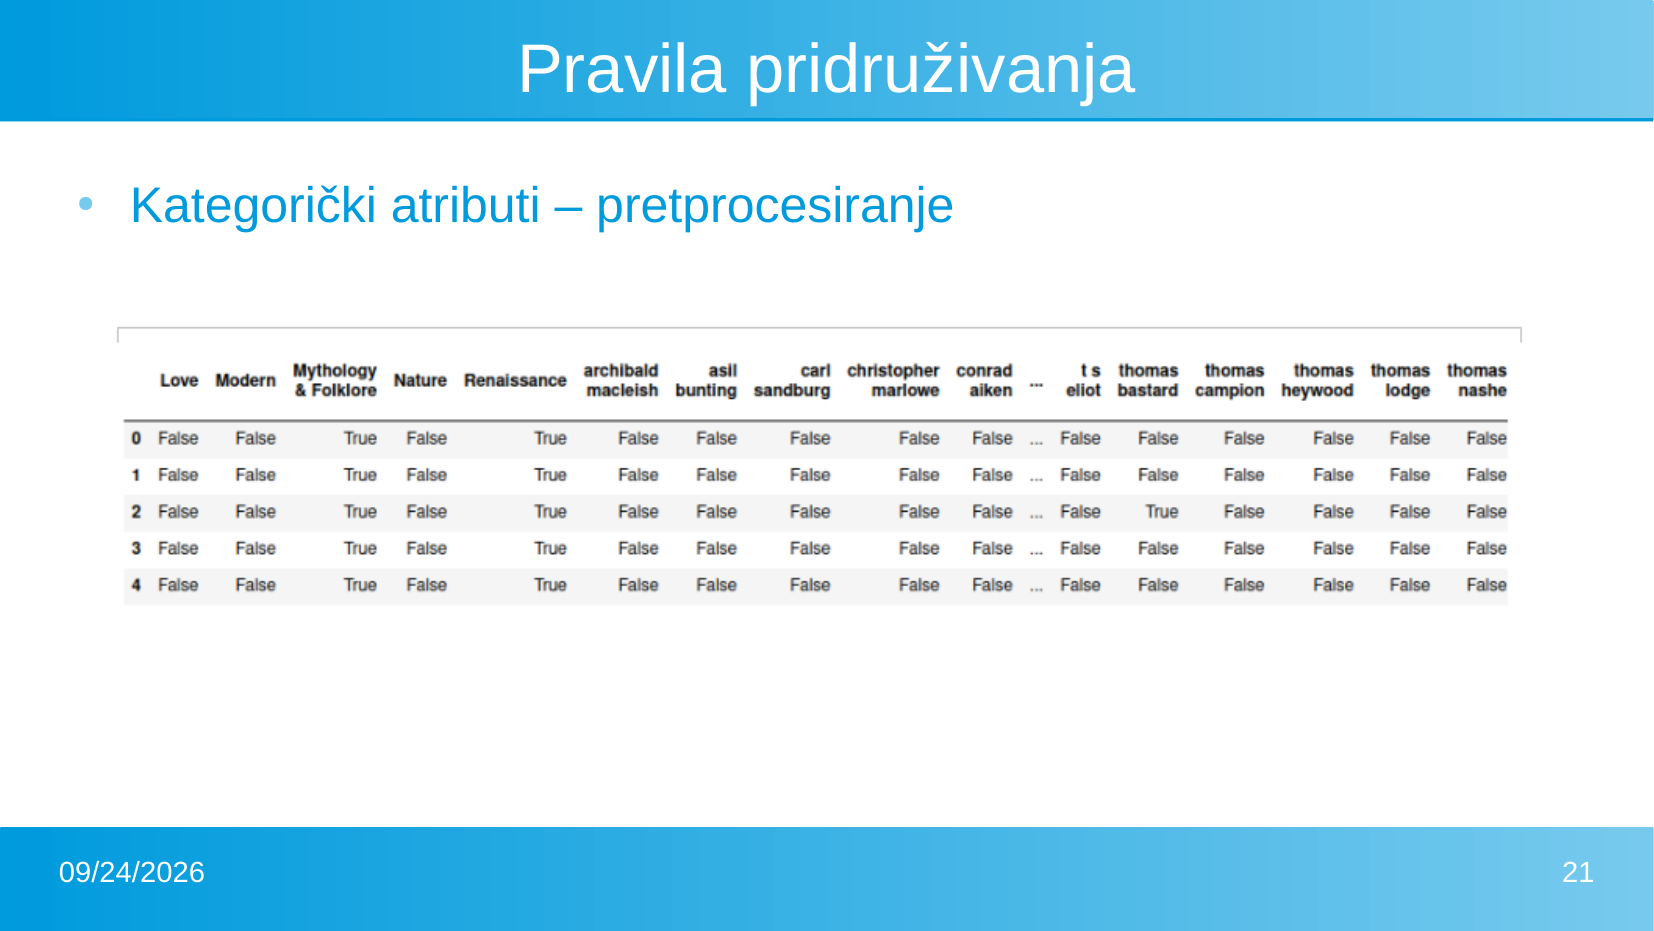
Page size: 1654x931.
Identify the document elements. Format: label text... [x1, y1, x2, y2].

list Kategorički atributi – pretprocesiranje [59, 177, 1595, 768]
picture [108, 310, 1544, 619]
title Pravila pridruživanja [59, 29, 1595, 108]
